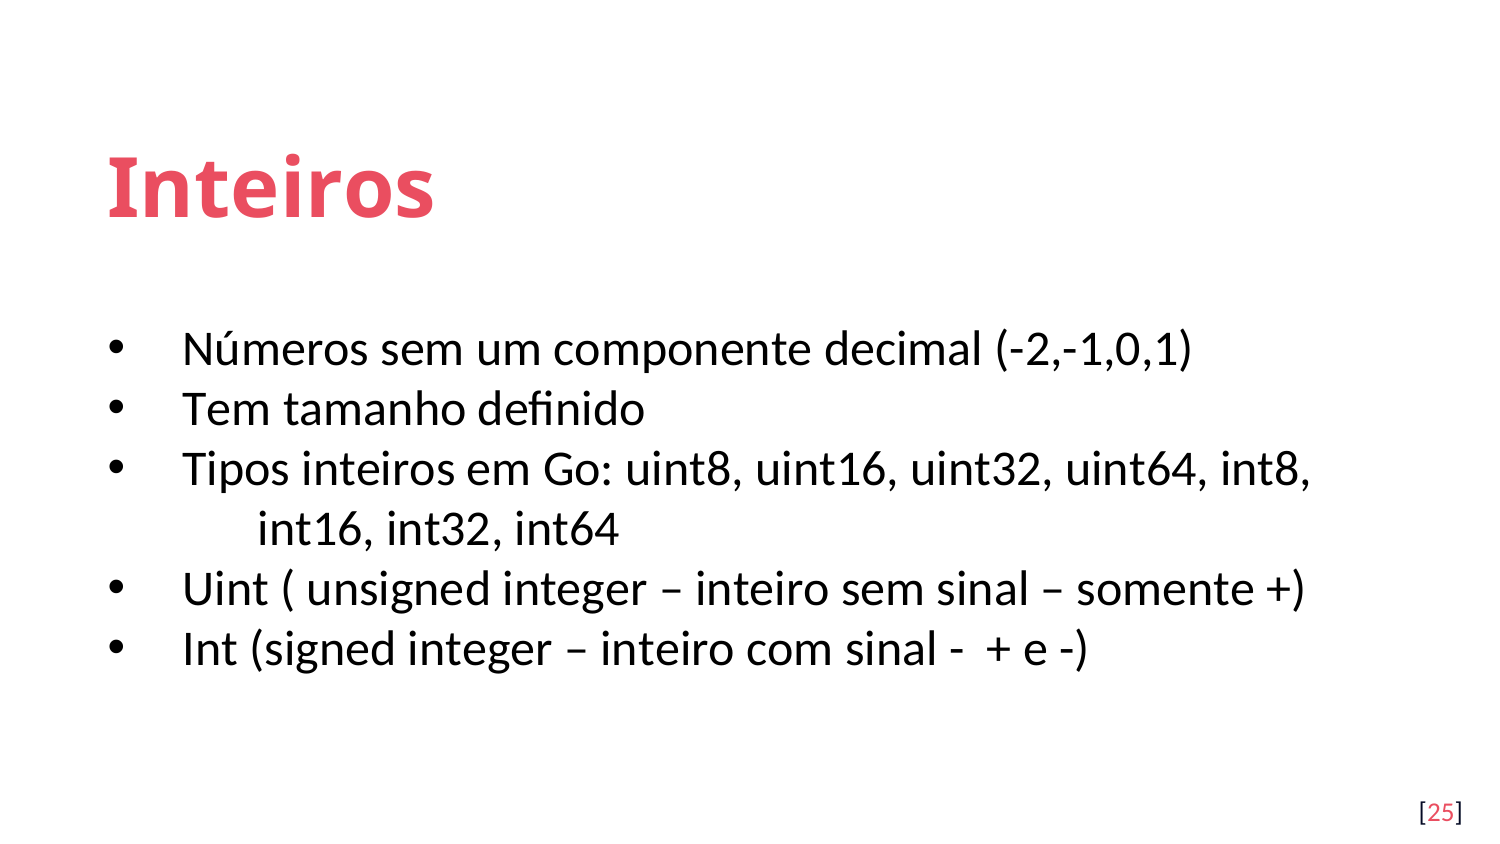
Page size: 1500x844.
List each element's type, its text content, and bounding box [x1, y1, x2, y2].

text_box Inteiros [92, 104, 1408, 243]
slide_number [25] [1403, 779, 1494, 844]
text_box Números sem um componente decimal (-2,-1,0,1) Tem tamanho definido Tipos inteiros em Go: uint8, uint16, uint32, uint64, int8, int16, int32, int64 Uint ( unsigned integer – inteiro sem sinal – somente +) Int (signed integer – inteiro com sinal - + e -) [92, 243, 1408, 749]
